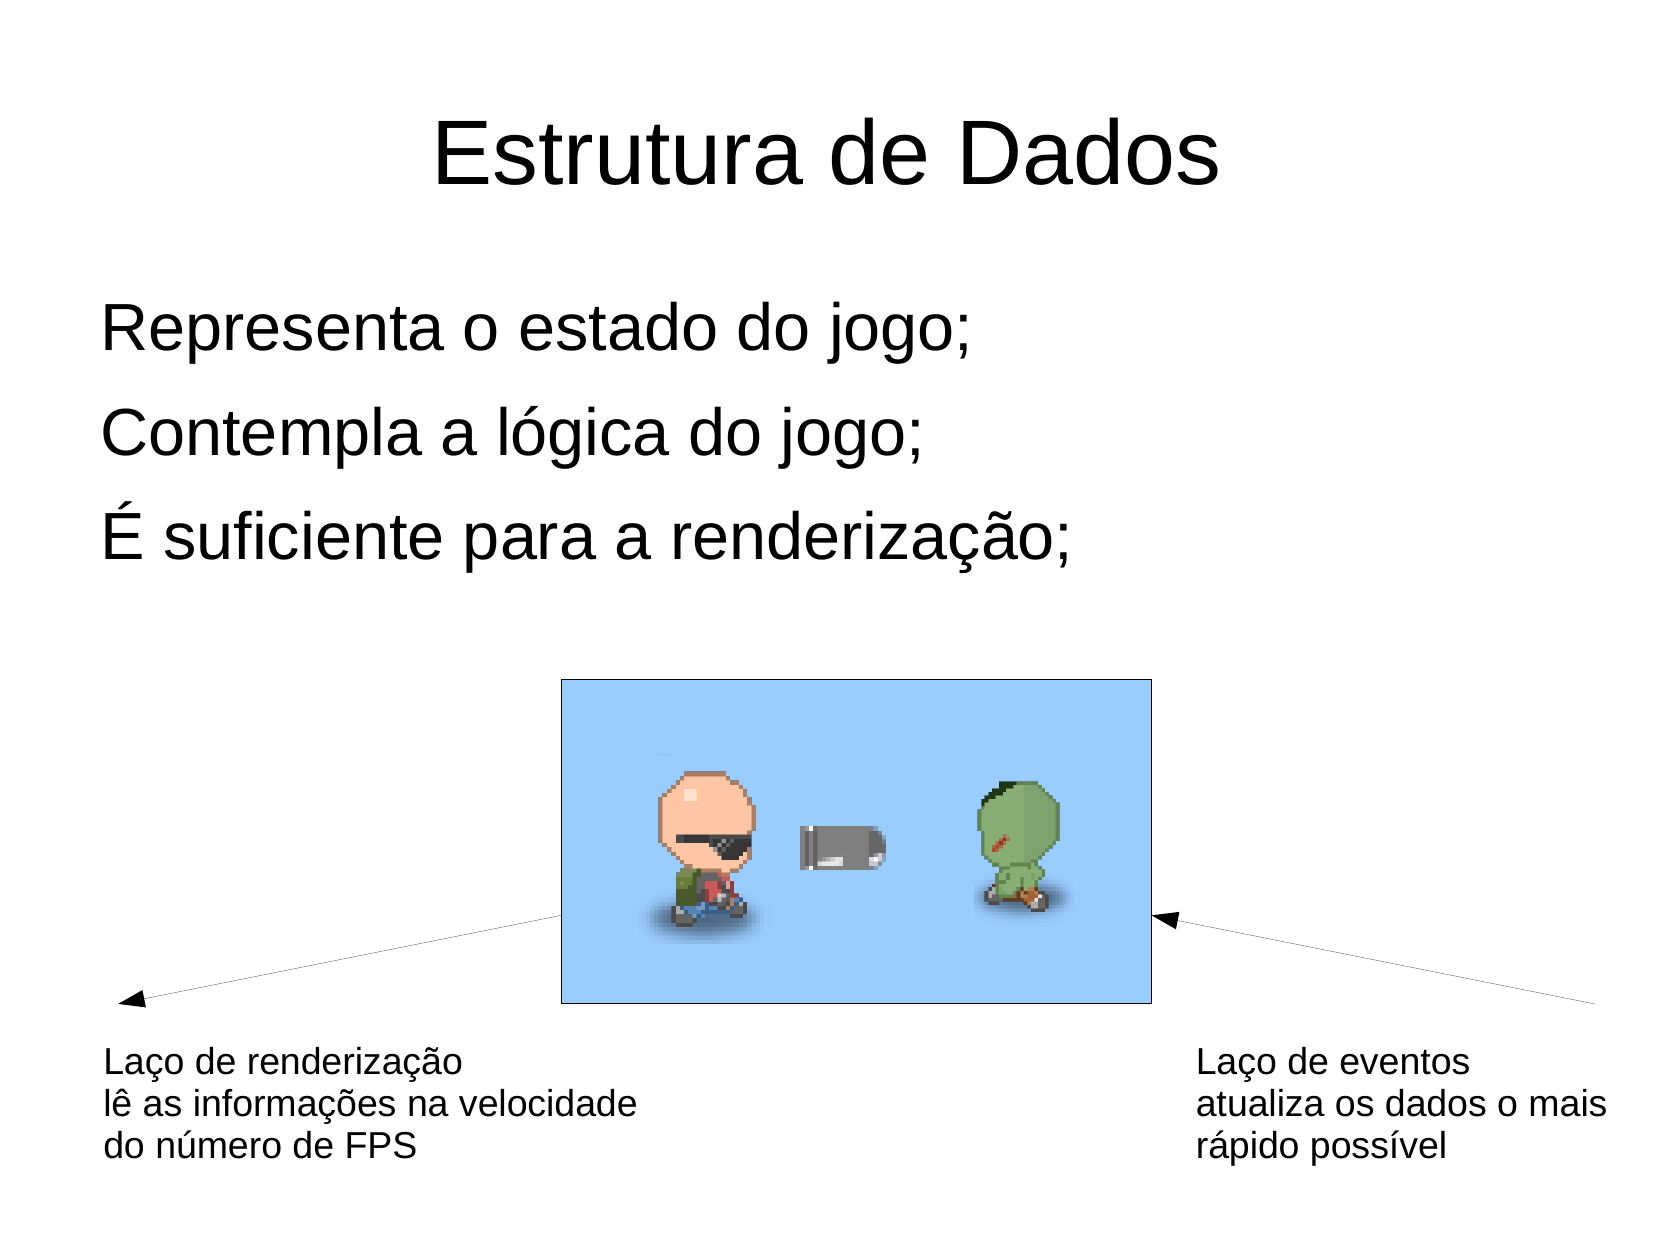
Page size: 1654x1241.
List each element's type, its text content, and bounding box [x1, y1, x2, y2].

picture [974, 767, 1084, 933]
picture [633, 738, 772, 956]
title Estrutura de Dados [82, 56, 1571, 250]
text_box [561, 679, 1152, 1004]
text_box Laço de eventos atualiza os dados o mais rápido possível [1181, 1033, 1623, 1175]
list Representa o estado do jogo; Contempla a lógica do jogo; É suficiente para a renderização; [82, 290, 1571, 621]
text_box Laço de renderização lê as informações na velocidade do número de FPS [88, 1033, 653, 1175]
picture [800, 826, 886, 870]
